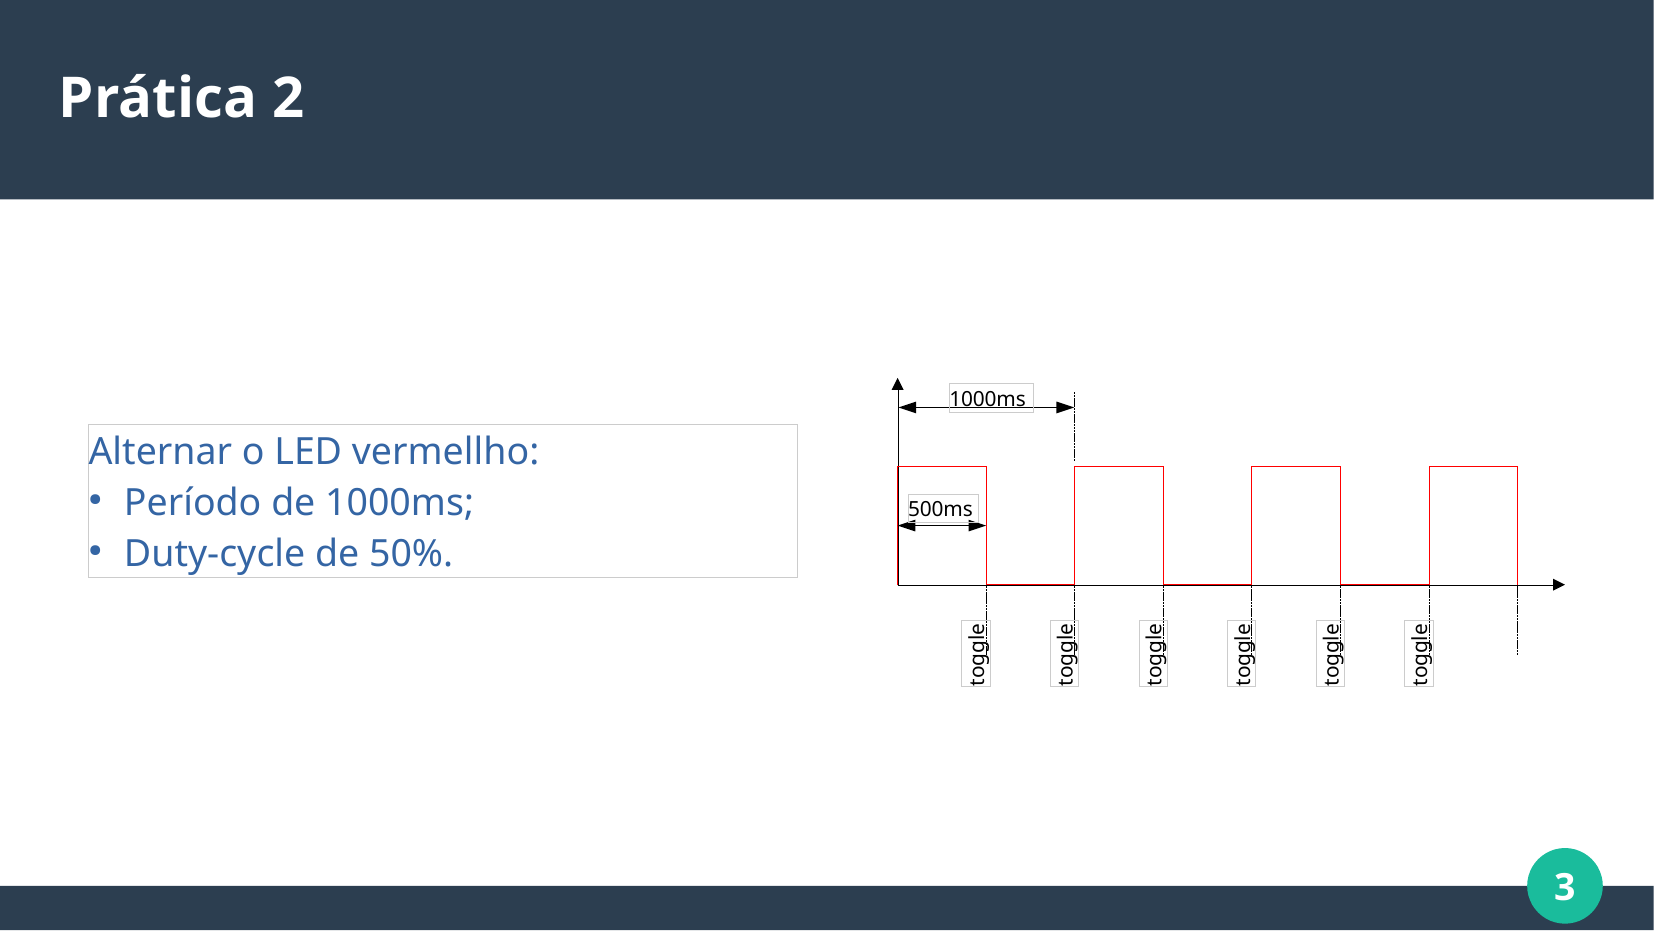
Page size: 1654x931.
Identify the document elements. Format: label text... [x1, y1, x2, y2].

text_box toggle [1050, 620, 1075, 687]
title Prática 2 [59, 37, 1595, 155]
text_box toggle [1404, 620, 1430, 687]
text_box toggle [1139, 620, 1164, 687]
text_box 1000ms [949, 383, 1034, 409]
text_box Alternar o LED vermellho: Período de 1000ms; Duty-cycle de 50%. [88, 424, 798, 556]
text_box toggle [1316, 620, 1341, 687]
text_box 500ms [908, 494, 979, 519]
text_box toggle [1227, 620, 1252, 687]
text_box toggle [961, 620, 987, 687]
